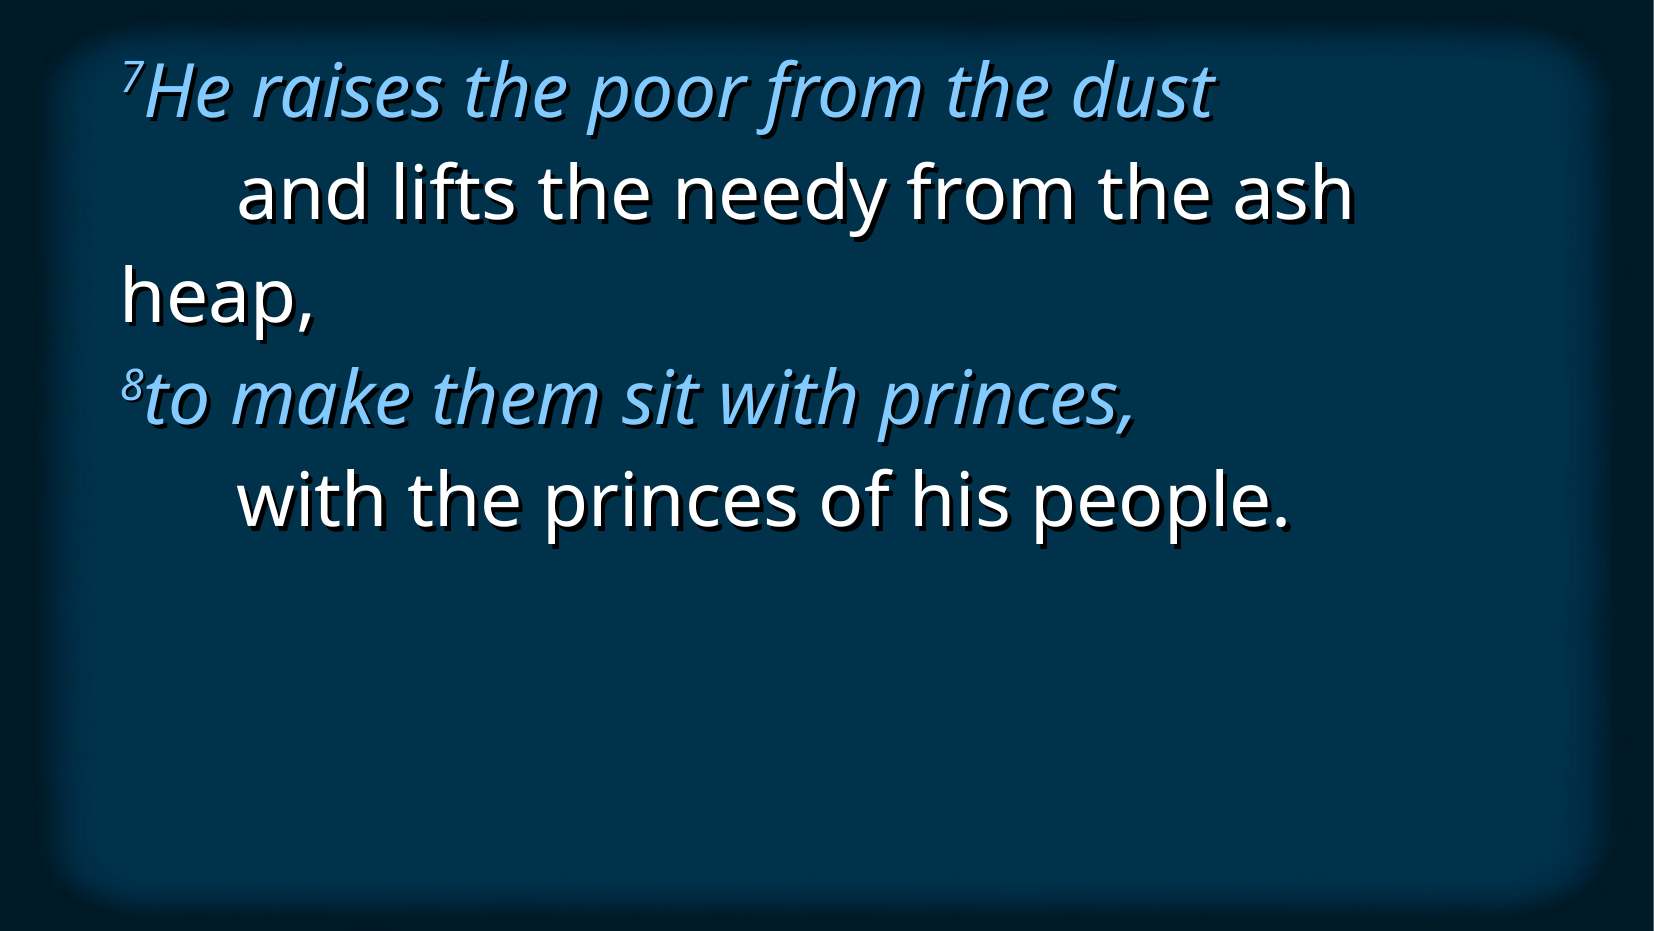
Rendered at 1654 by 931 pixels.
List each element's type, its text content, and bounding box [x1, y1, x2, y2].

picture [0, 0, 1654, 931]
text_box 7He raises the poor from the dust and lifts the needy from the ash heap, 8to make them sit with princes, with the princes of his people. [105, 30, 1561, 445]
